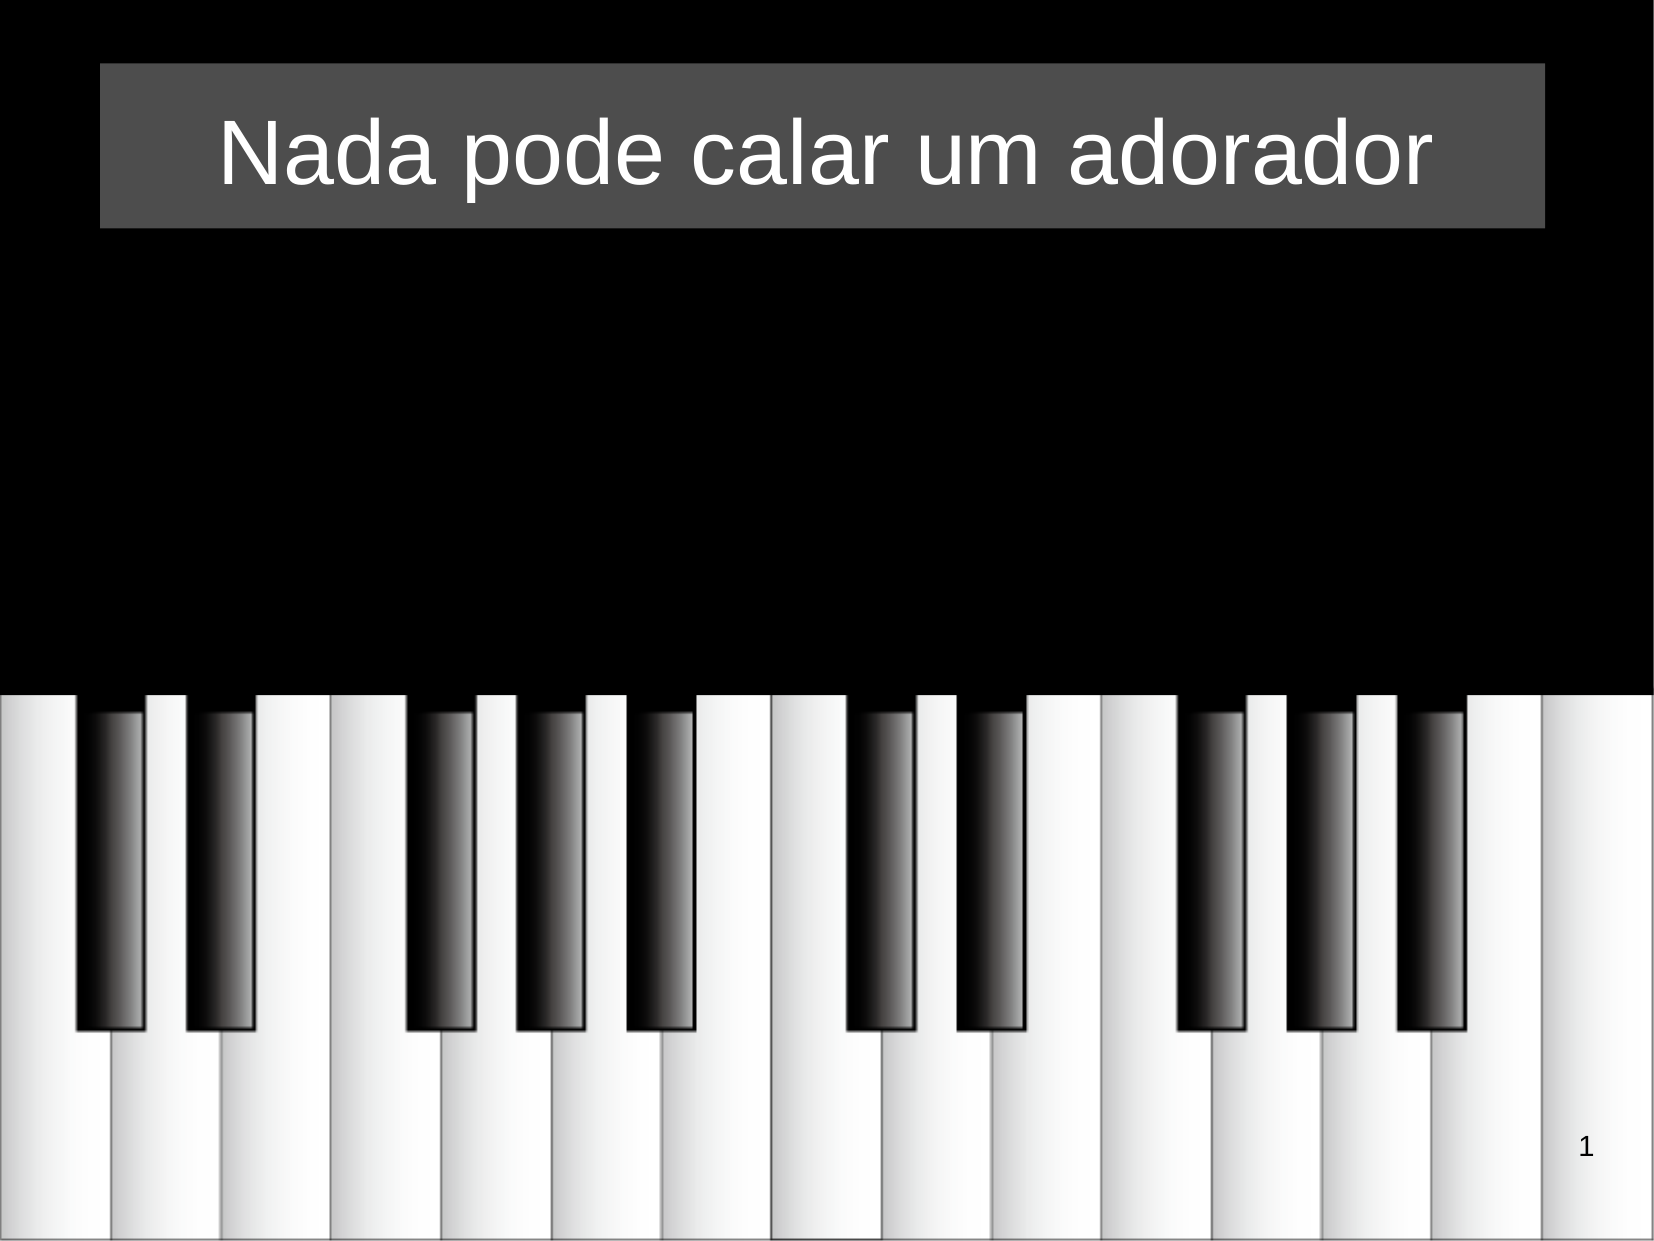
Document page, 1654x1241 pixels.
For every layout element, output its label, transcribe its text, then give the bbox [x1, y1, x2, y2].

title Nada pode calar um adorador [82, 49, 1571, 257]
picture [0, 696, 1654, 1241]
